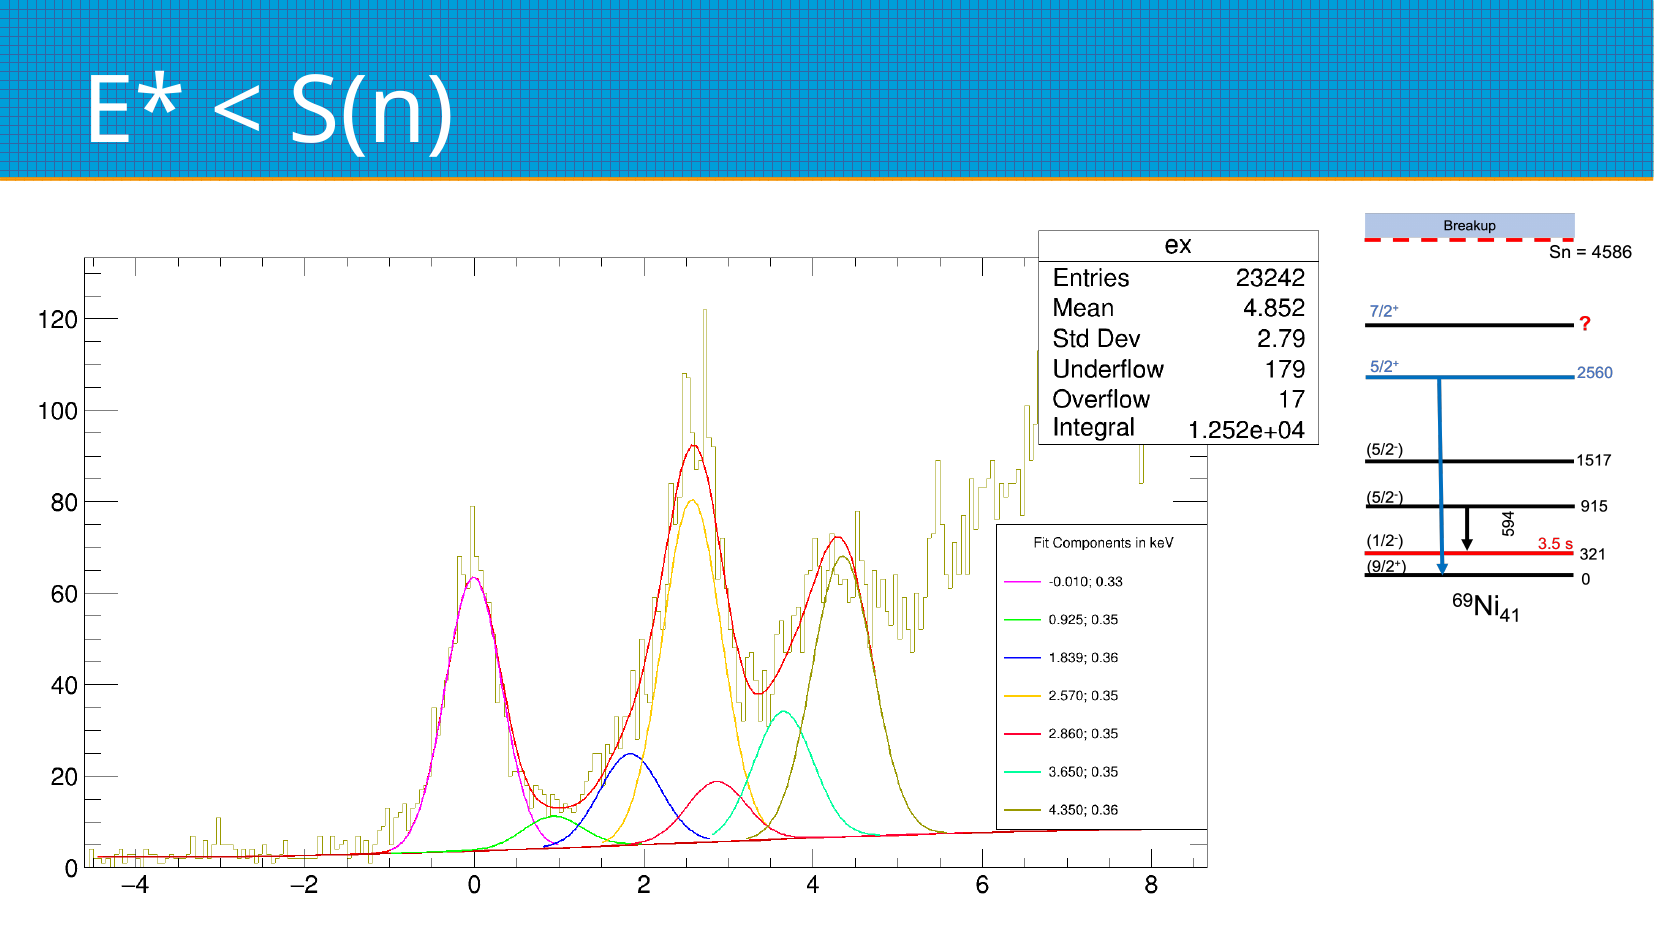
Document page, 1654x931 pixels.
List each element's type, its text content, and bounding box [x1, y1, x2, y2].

picture [5, 228, 1324, 918]
title E* < S(n) [82, 14, 1571, 171]
picture [1362, 212, 1643, 638]
